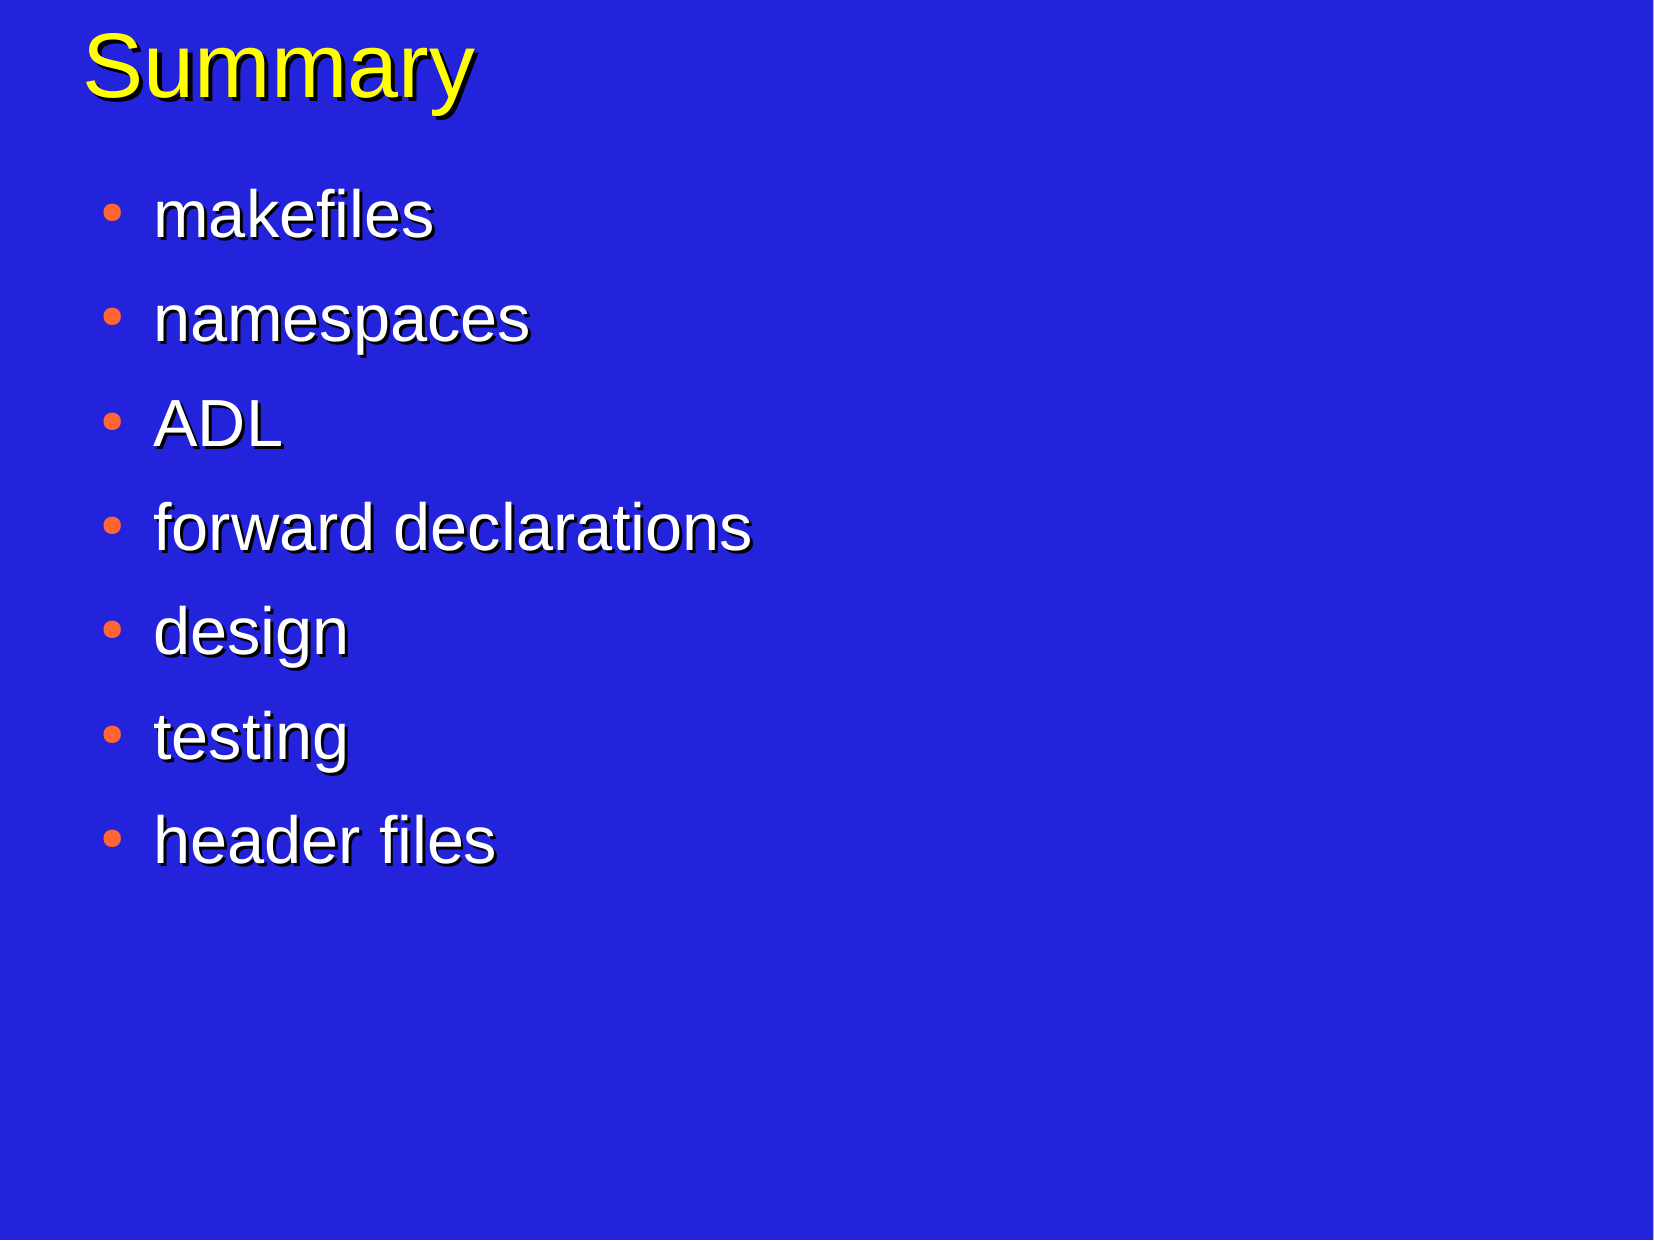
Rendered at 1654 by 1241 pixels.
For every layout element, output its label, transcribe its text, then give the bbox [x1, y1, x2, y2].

title Summary [82, 2, 1571, 130]
list makefiles namespaces ADL forward declarations design testing header files [82, 177, 1571, 1182]
